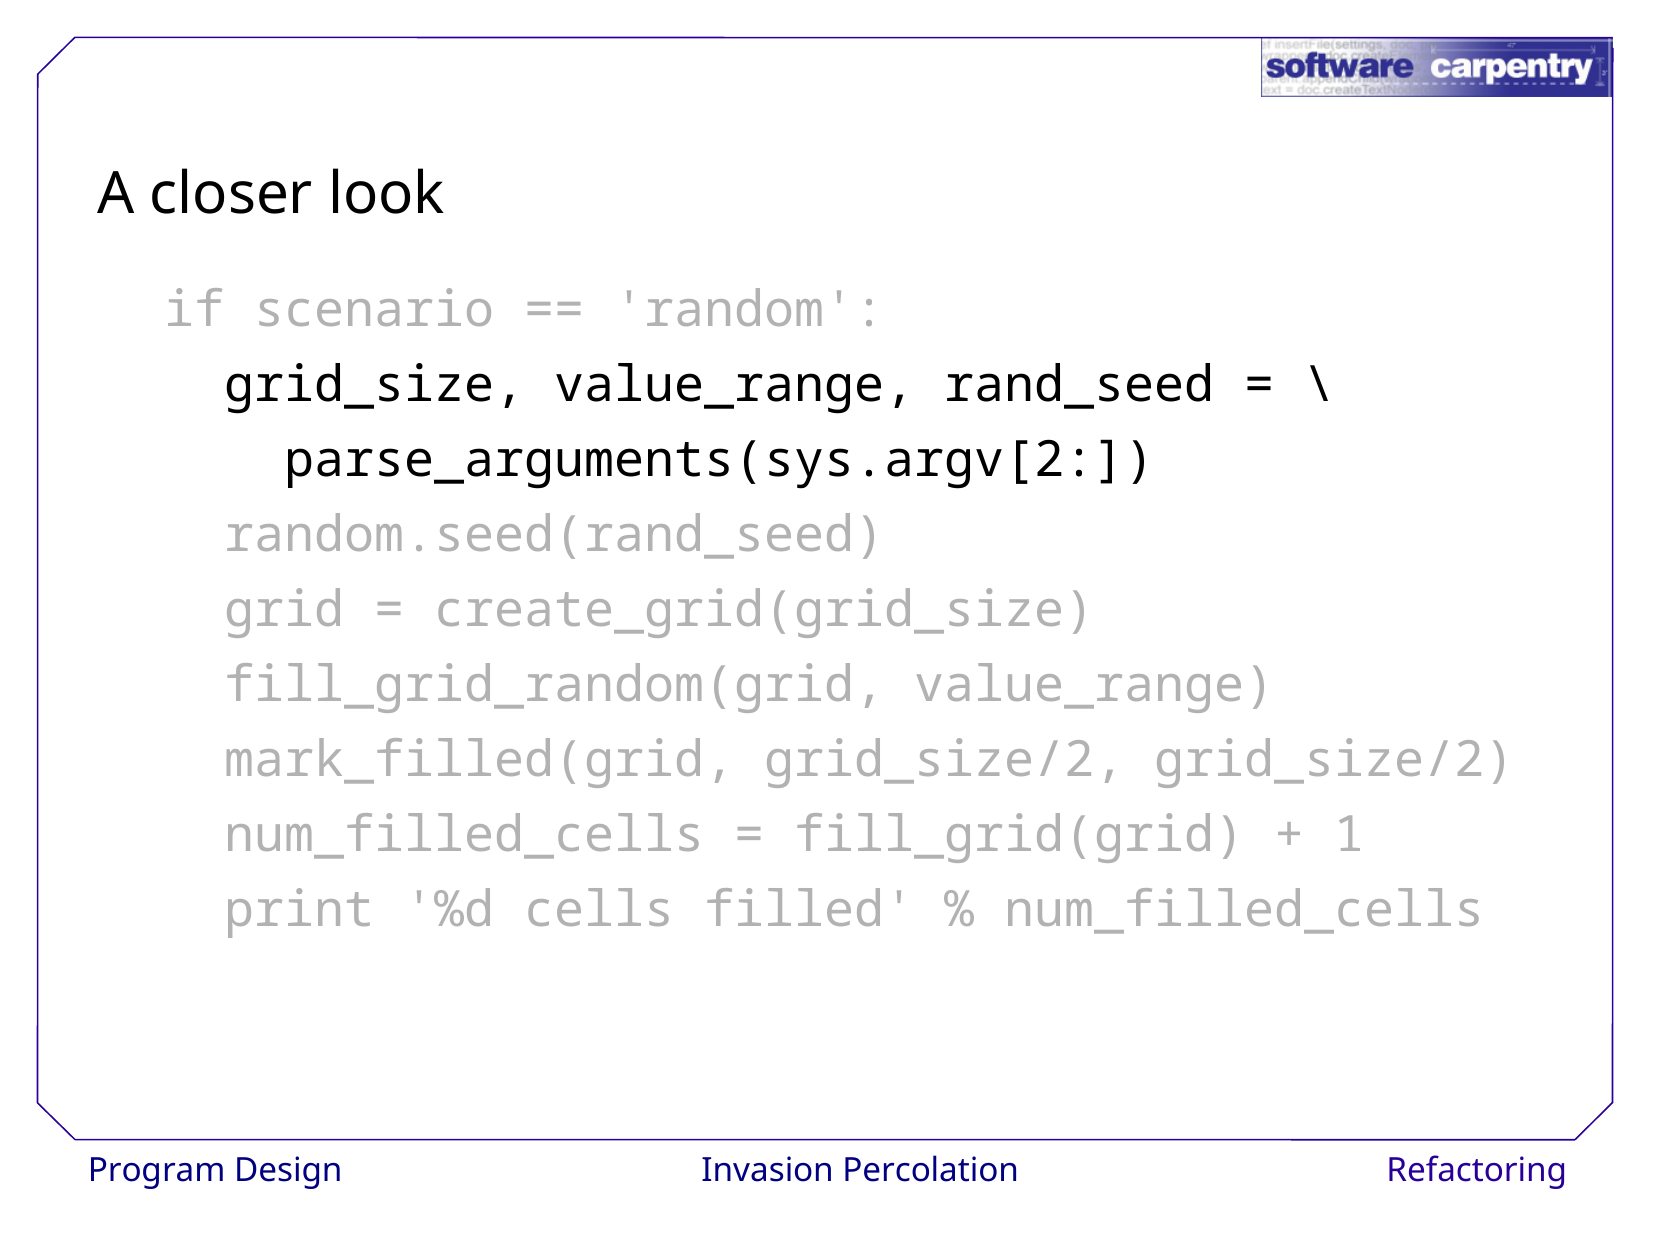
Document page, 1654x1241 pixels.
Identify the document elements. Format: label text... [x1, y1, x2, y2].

text_box if scenario == 'random': grid_size, value_range, rand_seed = \ parse_arguments(sys.argv[2:]) random.seed(rand_seed) grid = create_grid(grid_size) fill_grid_random(grid, value_range) mark_filled(grid, grid_size/2, grid_size/2) num_filled_cells = fill_grid(grid) + 1 print '%d cells filled' % num_filled_cells [89, 253, 1508, 1020]
text_box A closer look [82, 112, 610, 233]
picture [1261, 39, 1613, 97]
